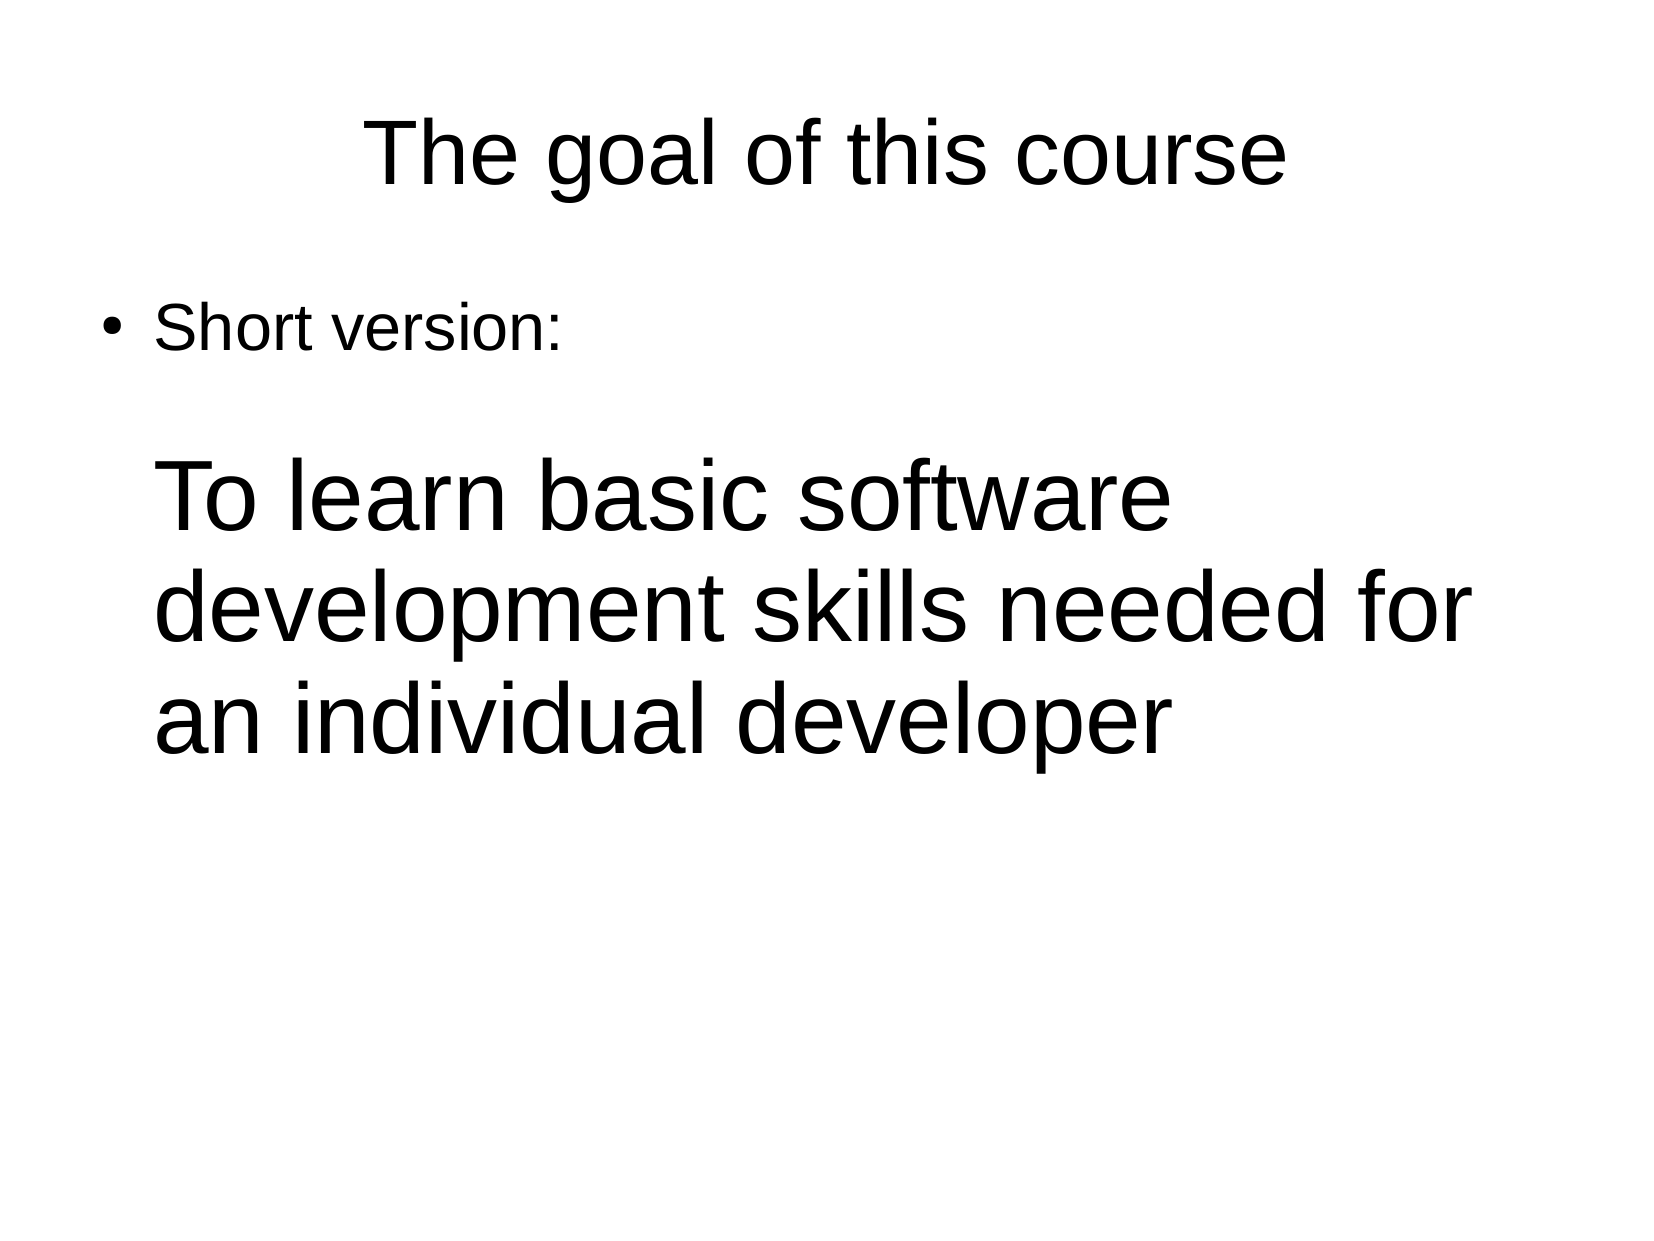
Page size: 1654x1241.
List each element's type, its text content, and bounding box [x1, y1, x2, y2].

list Short version: To learn basic software development skills needed for an individual developer [82, 290, 1571, 1081]
title The goal of this course [82, 49, 1571, 257]
